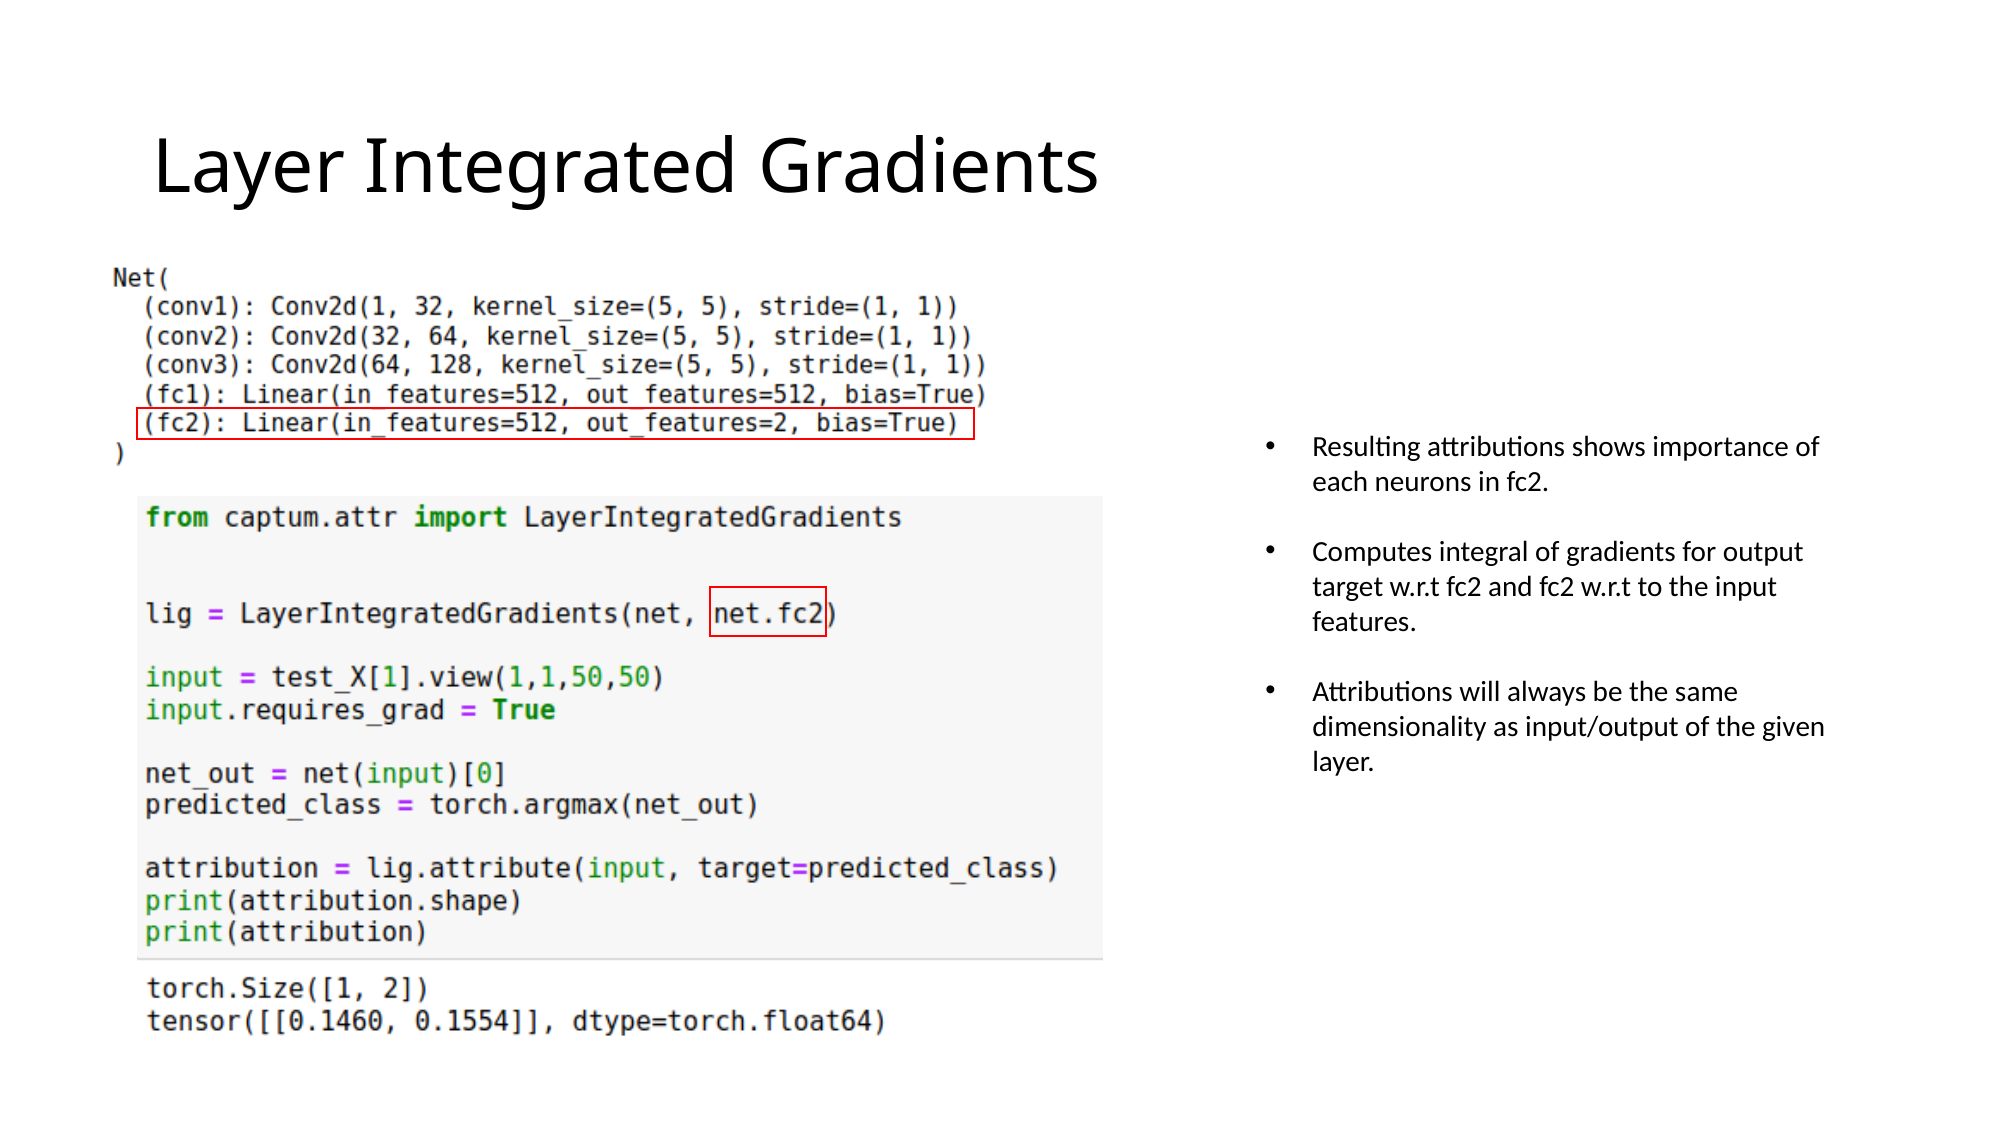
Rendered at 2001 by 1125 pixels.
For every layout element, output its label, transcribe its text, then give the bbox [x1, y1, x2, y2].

text_box Resulting attributions shows importance of each neurons in fc2. Computes integral of gradients for output target w.r.t fc2 and fc2 w.r.t to the input features. Attributions will always be the same dimensionality as input/output of the given layer. [1250, 374, 1887, 785]
picture [137, 496, 1103, 1048]
title Layer Integrated Gradients [137, 59, 1863, 278]
picture [103, 257, 1000, 474]
